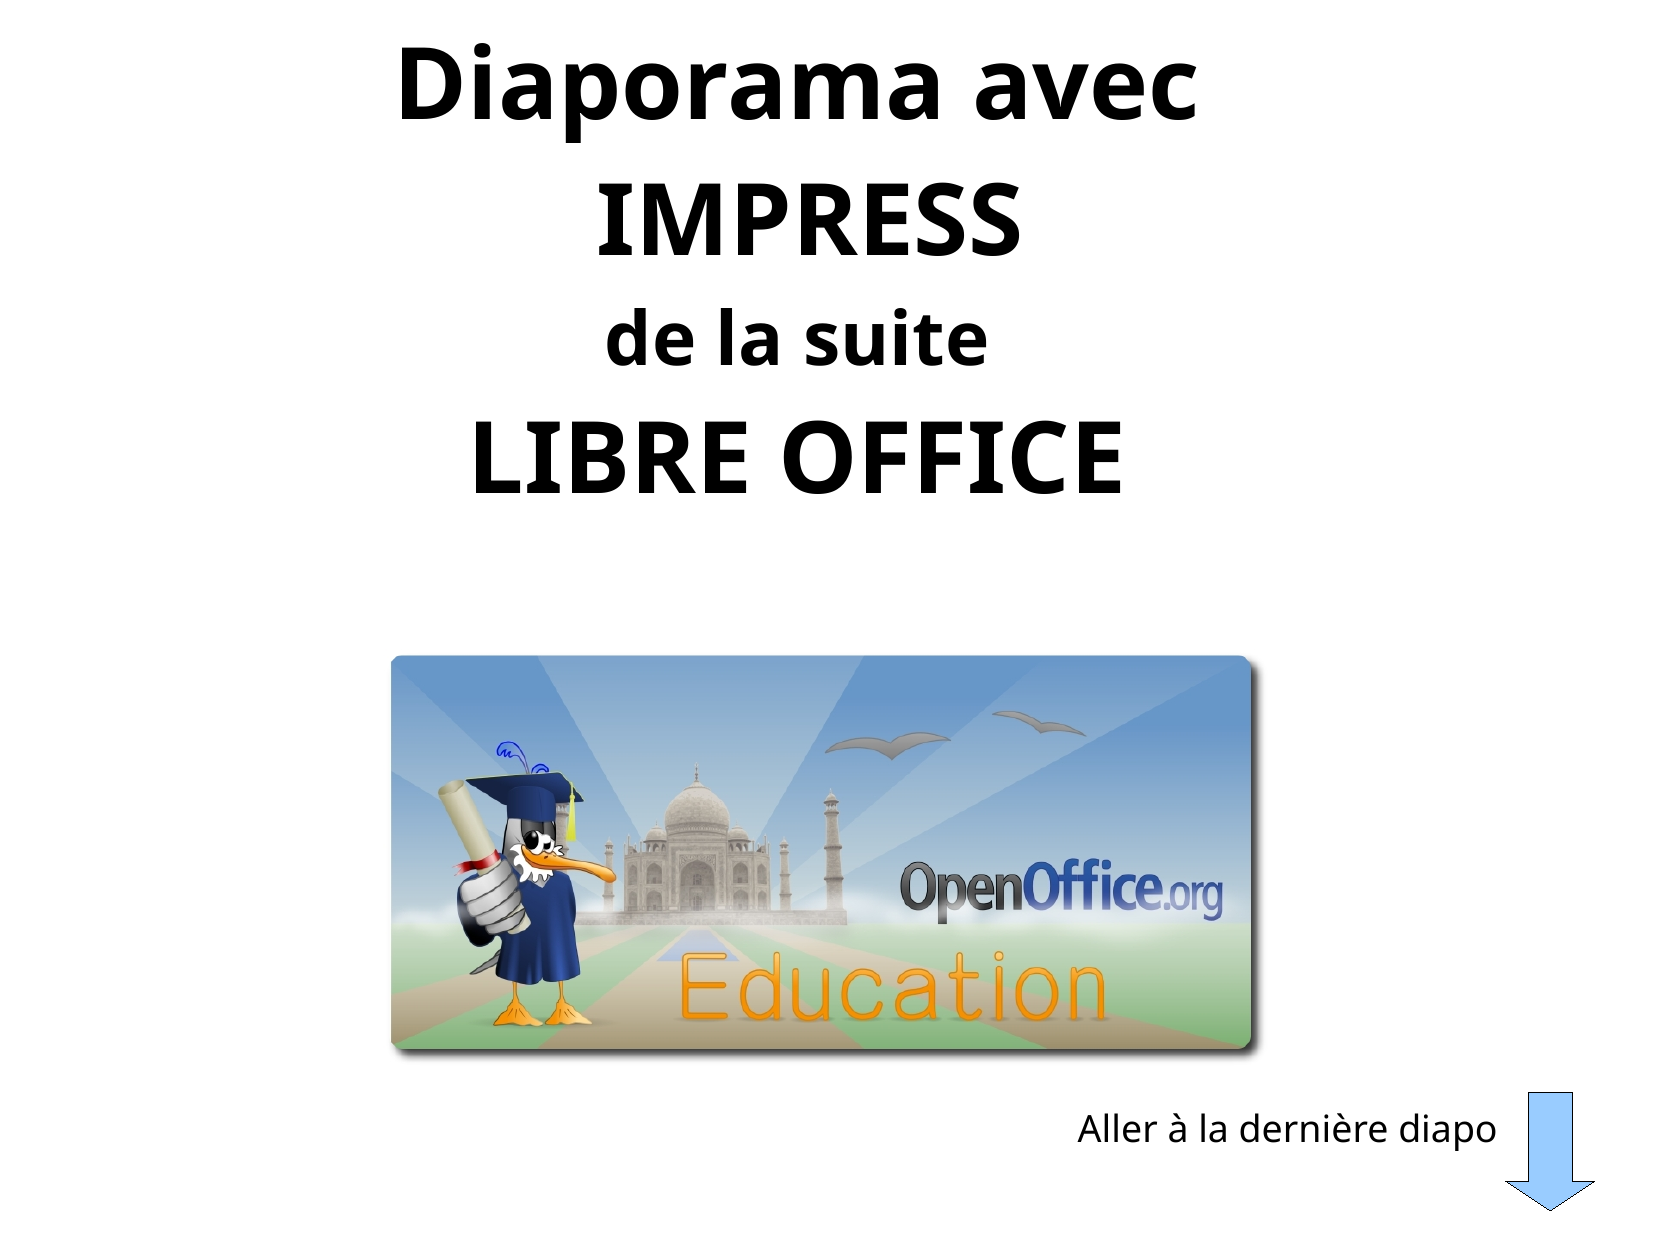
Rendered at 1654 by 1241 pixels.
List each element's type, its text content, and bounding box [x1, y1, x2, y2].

text_box Diaporama avec IMPRESS de la suite LIBRE OFFICE [177, 4, 1418, 591]
text_box Aller à la dernière diapo [1062, 1094, 1515, 1163]
text_box [1505, 1092, 1595, 1211]
picture [383, 649, 1270, 1068]
